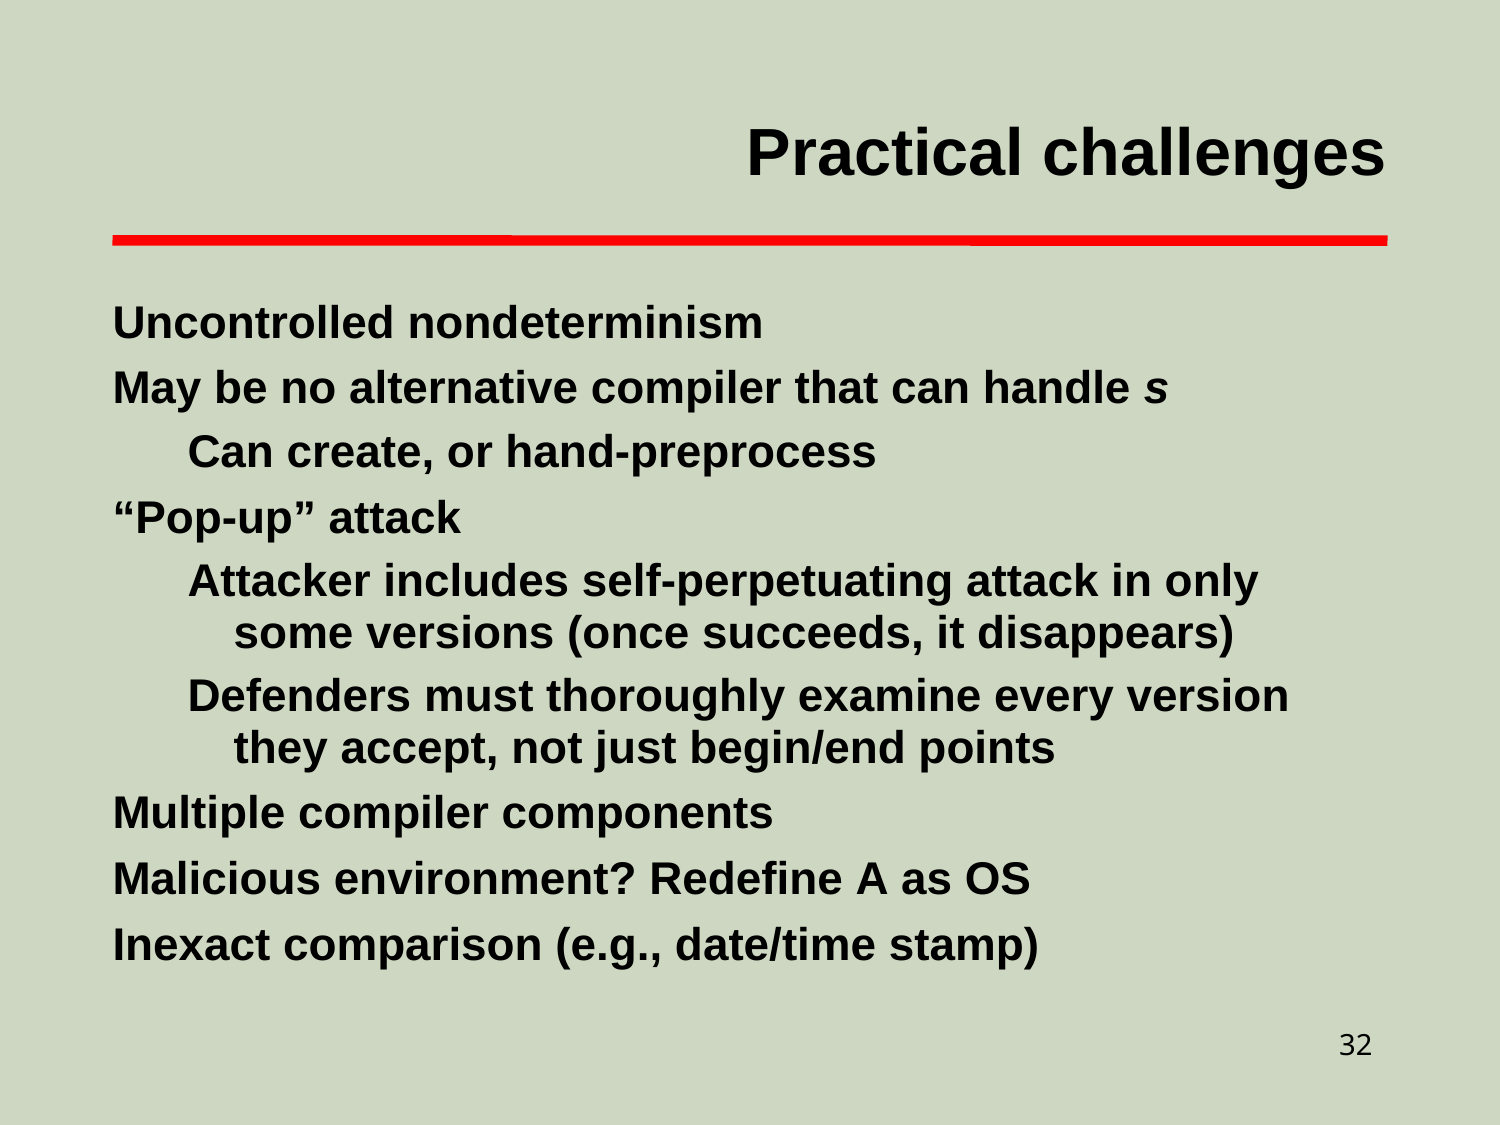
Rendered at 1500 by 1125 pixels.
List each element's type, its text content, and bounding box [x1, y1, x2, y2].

title Practical challenges [125, 117, 1388, 192]
list Uncontrolled nondeterminism May be no alternative compiler that can handle s Can create, or hand-preprocess “Pop-up” attack Attacker includes self-perpetuating attack in only some versions (once succeeds, it disappears) Defenders must thoroughly examine every version they accept, not just begin/end points Multiple compiler components Malicious environment? Redefine A as OS Inexact comparison (e.g., date/time stamp) [112, 299, 1388, 1011]
